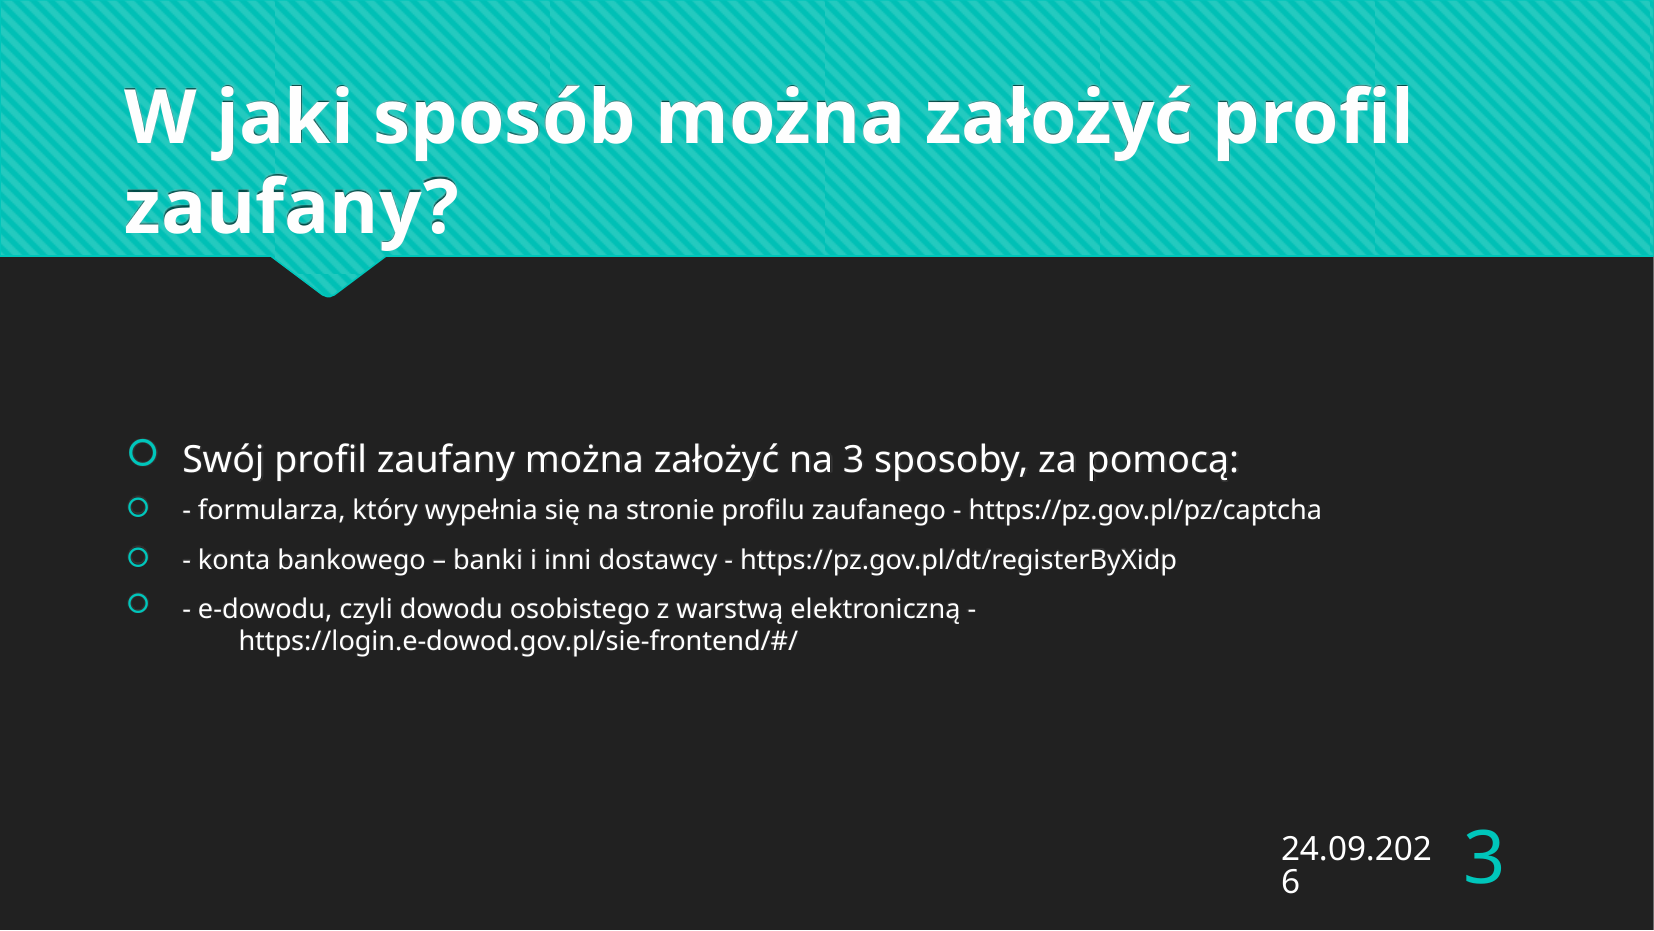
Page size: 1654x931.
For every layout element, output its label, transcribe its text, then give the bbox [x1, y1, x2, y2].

title W jaki sposób można założyć profil zaufany? [109, 60, 1544, 193]
list Swój profil zaufany można założyć na 3 sposoby, za pomocą: - formularza, który wypełnia się na stronie profilu zaufanego - https://pz.gov.pl/pz/captcha - konta bankowego – banki i inni dostawcy - https://pz.gov.pl/dt/registerByXidp - e-dowodu, czyli dowodu osobistego z warstwą elektroniczną -https://login.e-dowod.gov.pl/sie-frontend/#/ [111, 301, 1543, 795]
text_box [1266, 802, 1593, 869]
